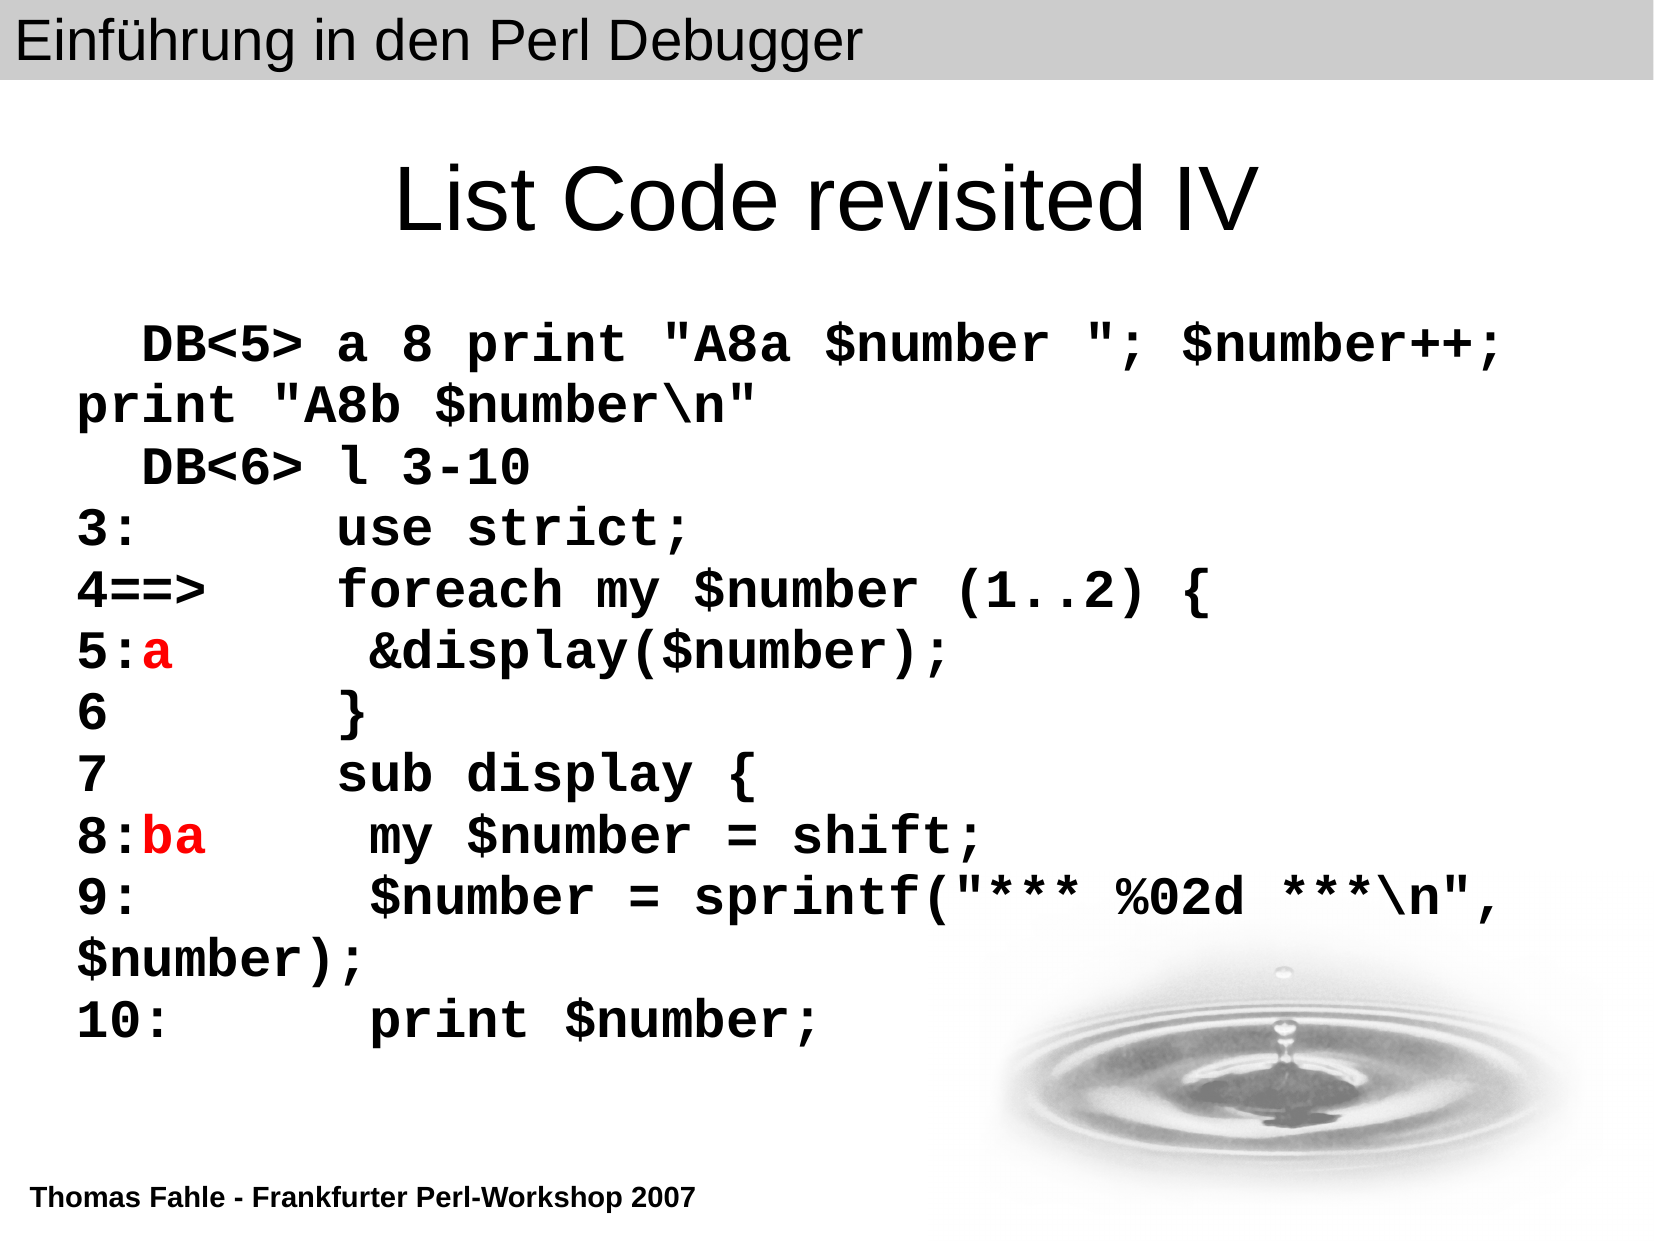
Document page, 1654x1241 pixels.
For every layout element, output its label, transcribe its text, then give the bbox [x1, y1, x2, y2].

title List Code revisited IV [82, 102, 1571, 296]
subtitle DB<5> a 8 print "A8a $number "; $number++; print "A8b $number\n" DB<6> l 3-10 3: use strict; 4==> foreach my $number (1..2) { 5:a &display($number); 6 } 7 sub display { 8:ba my $number = shift; 9: $number = sprintf("*** %02d ***\n",$number); 10: print $number; [76, 314, 1565, 1056]
picture [0, 80, 1654, 1241]
